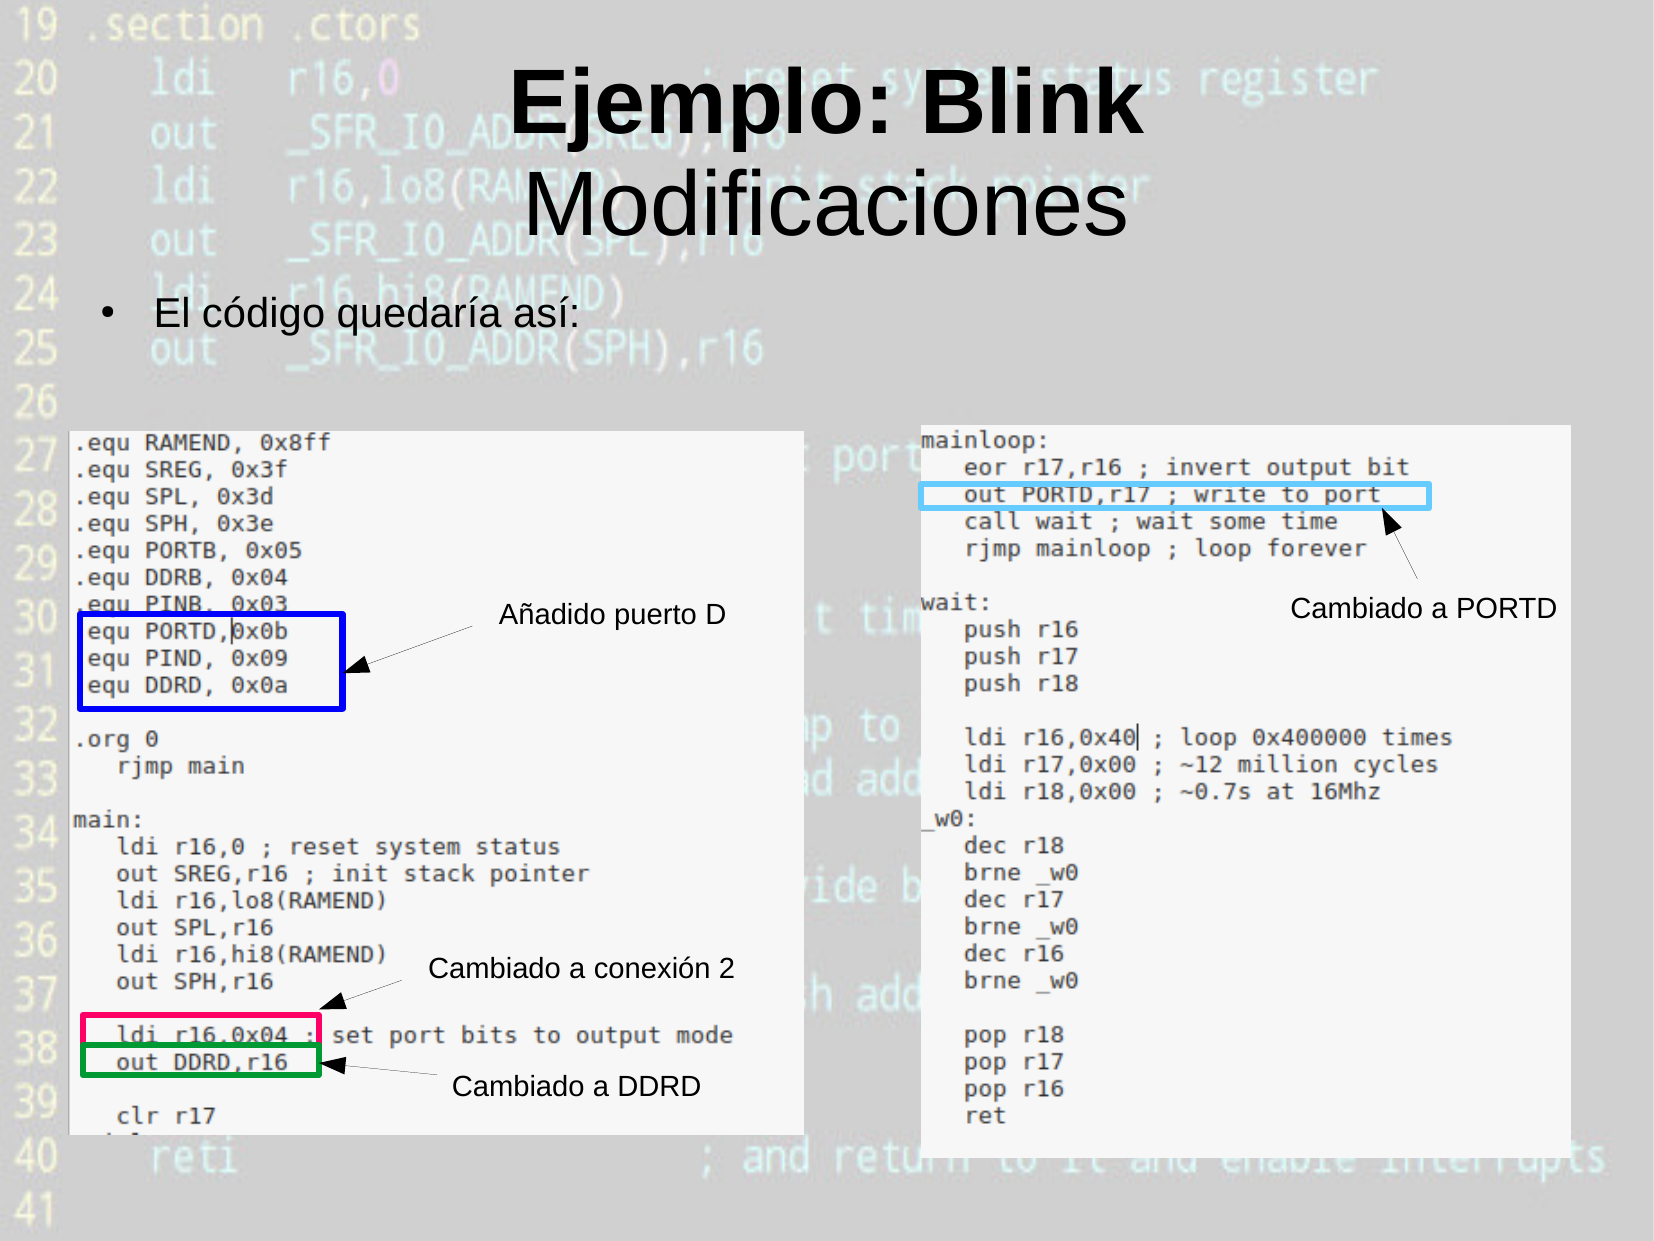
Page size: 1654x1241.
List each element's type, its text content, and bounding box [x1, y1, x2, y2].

text_box Cambiado a DDRD [437, 1062, 768, 1111]
list El código quedaría así: [82, 290, 1571, 1010]
text_box Cambiado a PORTD [1275, 584, 1595, 666]
title Ejemplo: Blink Modificaciones [82, 49, 1571, 257]
text_box Cambiado a conexión 2 [413, 944, 756, 993]
text_box Añadido puerto D [484, 590, 780, 639]
picture [0, 0, 1654, 1241]
